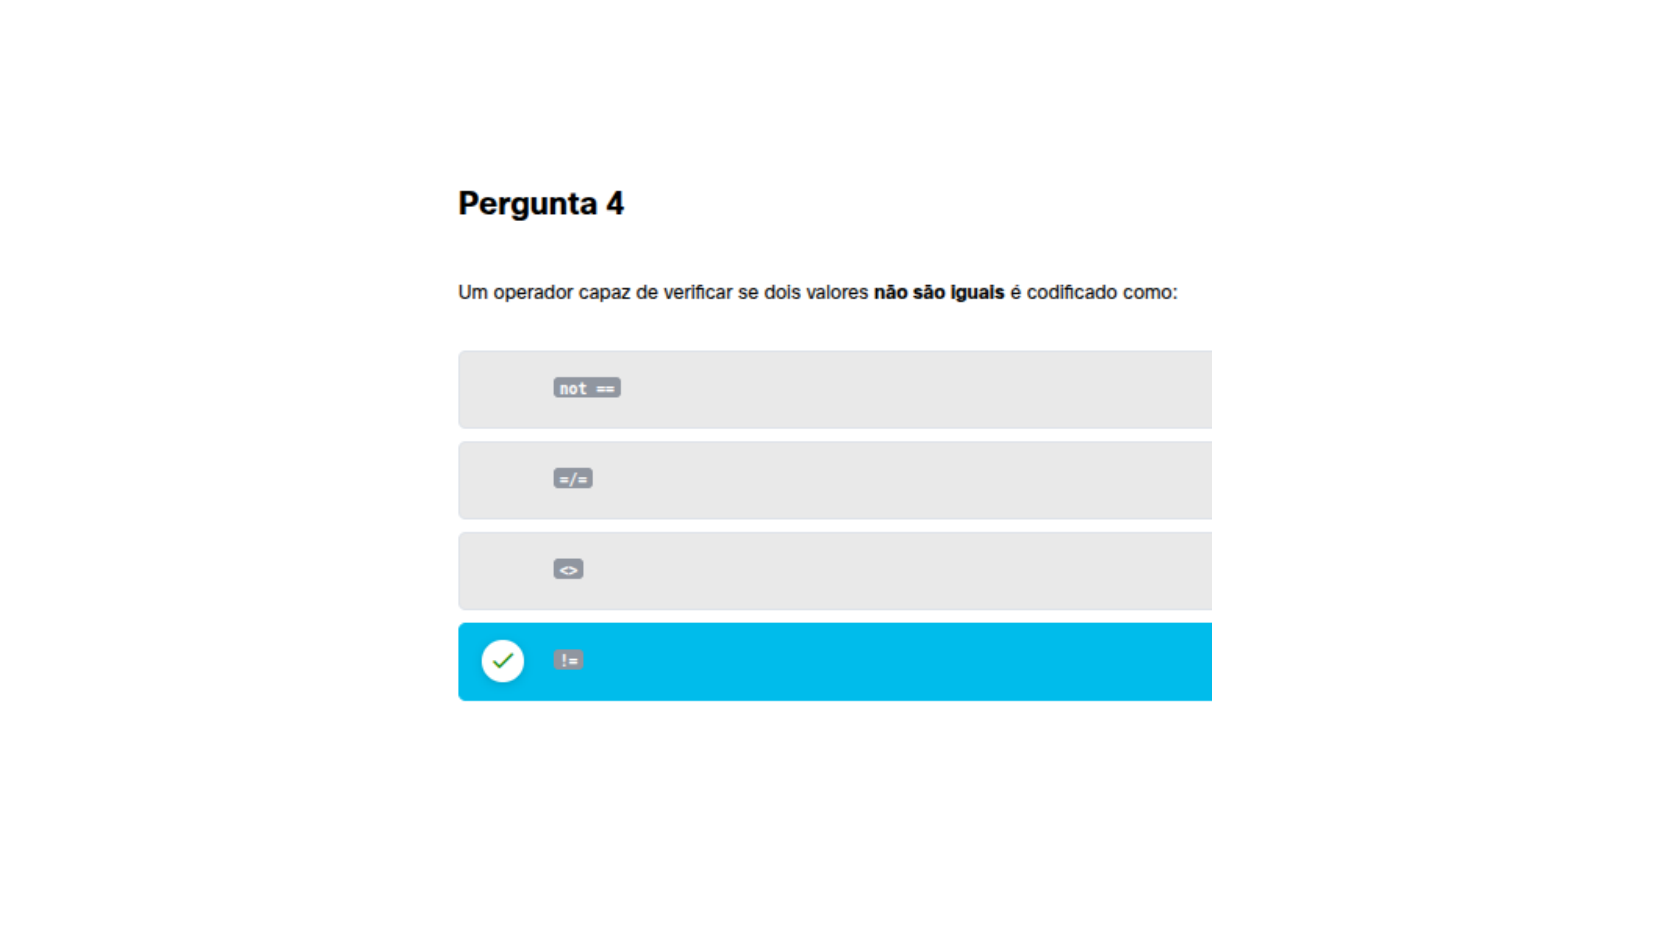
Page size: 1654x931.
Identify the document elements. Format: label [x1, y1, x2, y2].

picture [554, 650, 583, 669]
picture [443, 174, 1212, 756]
picture [482, 640, 524, 682]
